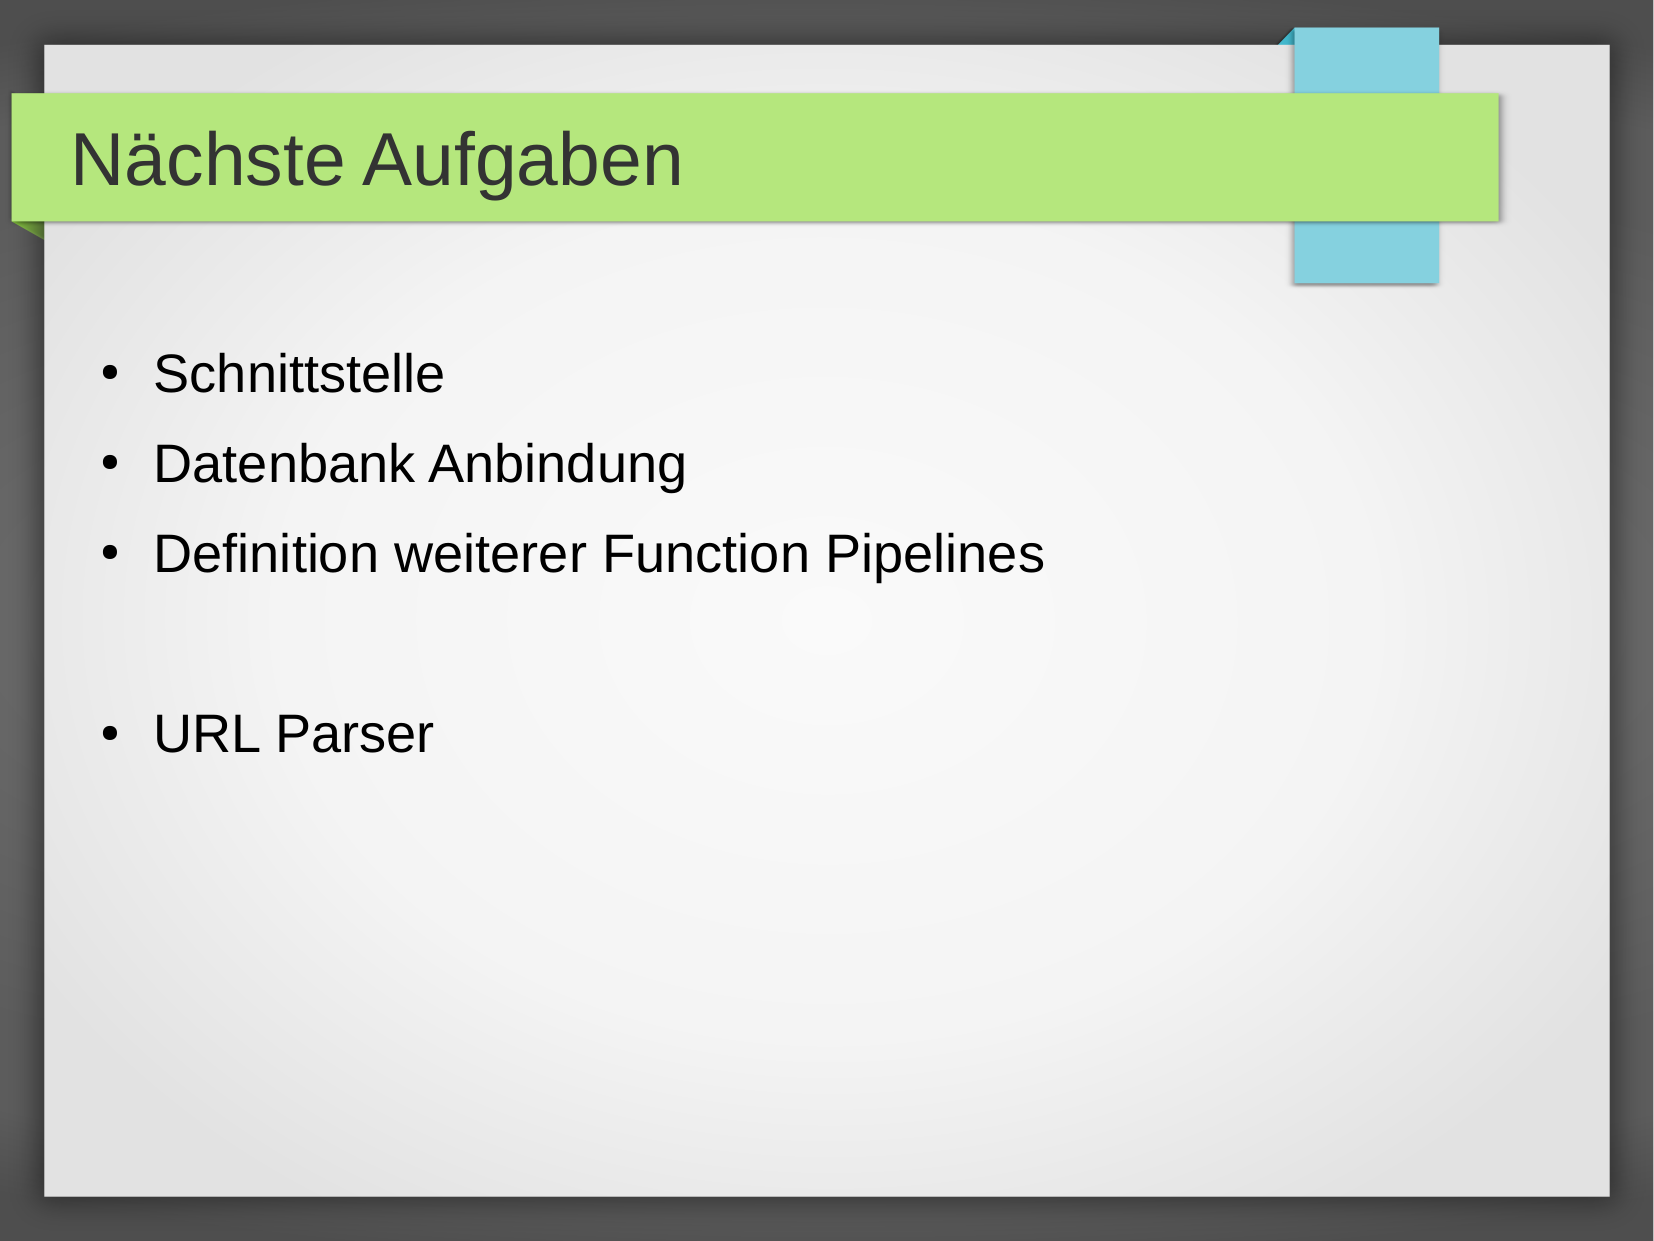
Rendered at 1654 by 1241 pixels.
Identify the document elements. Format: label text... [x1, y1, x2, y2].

picture [0, 0, 1654, 1241]
list Schnittstelle Datenbank Anbindung Definition weiterer Function Pipelines URL Parser [82, 343, 1538, 1063]
title Nächste Aufgaben [70, 106, 1229, 213]
